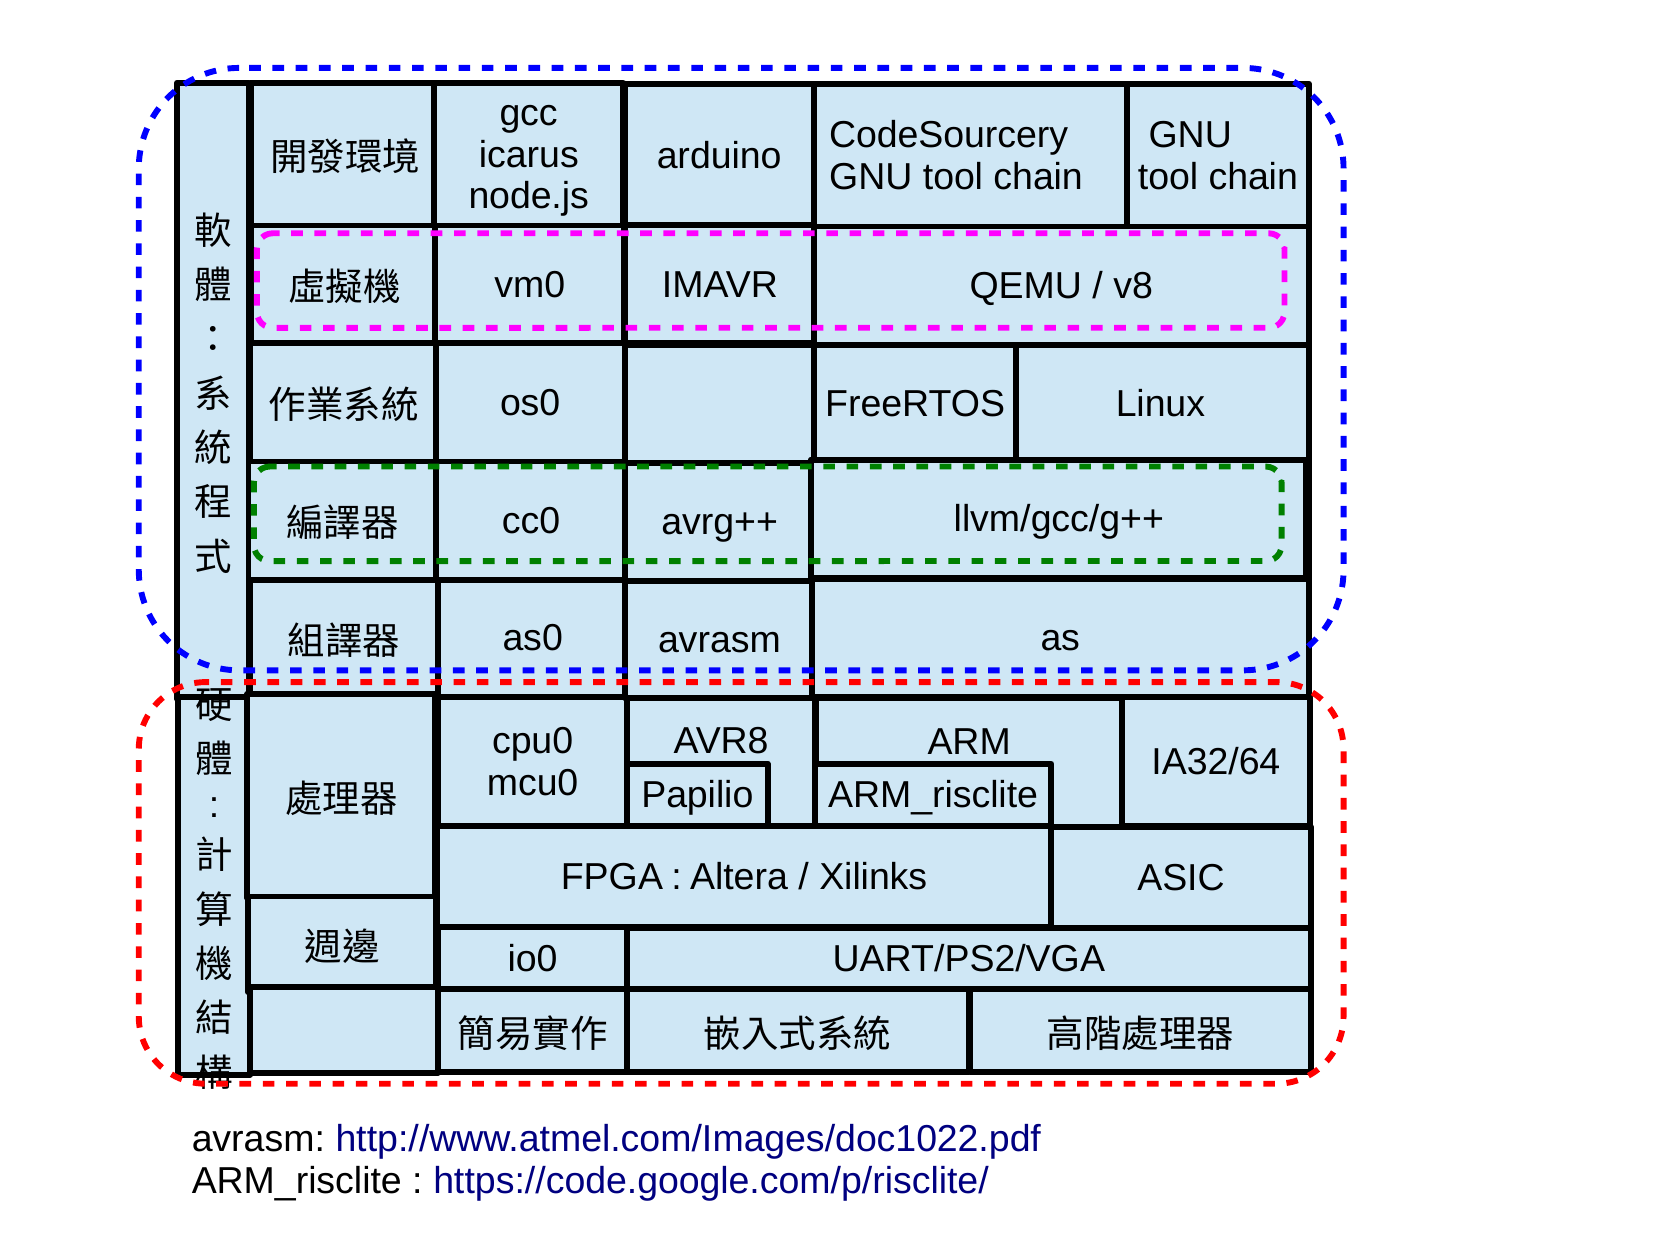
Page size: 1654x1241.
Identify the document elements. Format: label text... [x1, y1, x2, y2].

text_box 高階處理器 [969, 990, 1312, 1073]
text_box 作業系統 [250, 344, 435, 461]
title [0, 0, 440, 108]
text_box cpu0 mcu0 [438, 696, 627, 825]
text_box gcc icarus node.js [434, 82, 624, 226]
text_box CodeSourcery GNU tool chain [814, 83, 1127, 227]
text_box 處理器 [247, 693, 436, 898]
text_box FreeRTOS [814, 344, 1017, 459]
text_box avrasm: http://www.atmel.com/Images/doc1022.pdf ARM_risclite : https://code.google.com/p/risclite/ [177, 1110, 1123, 1210]
text_box UART/PS2/VGA [627, 928, 1312, 990]
text_box os0 [435, 344, 625, 462]
text_box IA32/64 [1122, 696, 1310, 826]
text_box Linux [1017, 344, 1309, 463]
text_box ARM [816, 697, 1123, 827]
text_box Papilio [627, 763, 768, 826]
text_box 開發環境 [250, 82, 434, 226]
text_box 簡易實作 [439, 990, 628, 1073]
text_box ASIC [1051, 827, 1312, 928]
text_box llvm/gcc/g++ [811, 459, 1307, 578]
text_box avrg++ [625, 462, 811, 581]
text_box 嵌入式系統 [628, 990, 969, 1073]
text_box IMAVR [625, 225, 815, 344]
text_box [625, 344, 814, 462]
text_box arduino [624, 83, 814, 227]
text_box cc0 [436, 461, 625, 580]
text_box 編譯器 [248, 461, 436, 580]
text_box 硬 體 : 計 算 機 結 構 [178, 696, 251, 1075]
text_box 組譯器 [250, 580, 438, 697]
text_box as0 [438, 580, 624, 696]
text_box AVR8 [627, 697, 815, 825]
text_box GNU tool chain [1127, 83, 1309, 227]
text_box 虛擬機 [250, 226, 435, 344]
text_box QEMU / v8 [815, 226, 1310, 345]
text_box FPGA : Altera / Xilinks [437, 825, 1052, 928]
text_box vm0 [435, 226, 625, 344]
text_box avrasm [624, 580, 814, 699]
text_box ARM_risclite [814, 763, 1052, 826]
text_box io0 [438, 927, 628, 990]
text_box [250, 987, 439, 1073]
text_box as [811, 578, 1309, 697]
text_box 週邊 [248, 896, 436, 993]
text_box 軟 體 ： 系 統 程 式 [177, 82, 250, 699]
